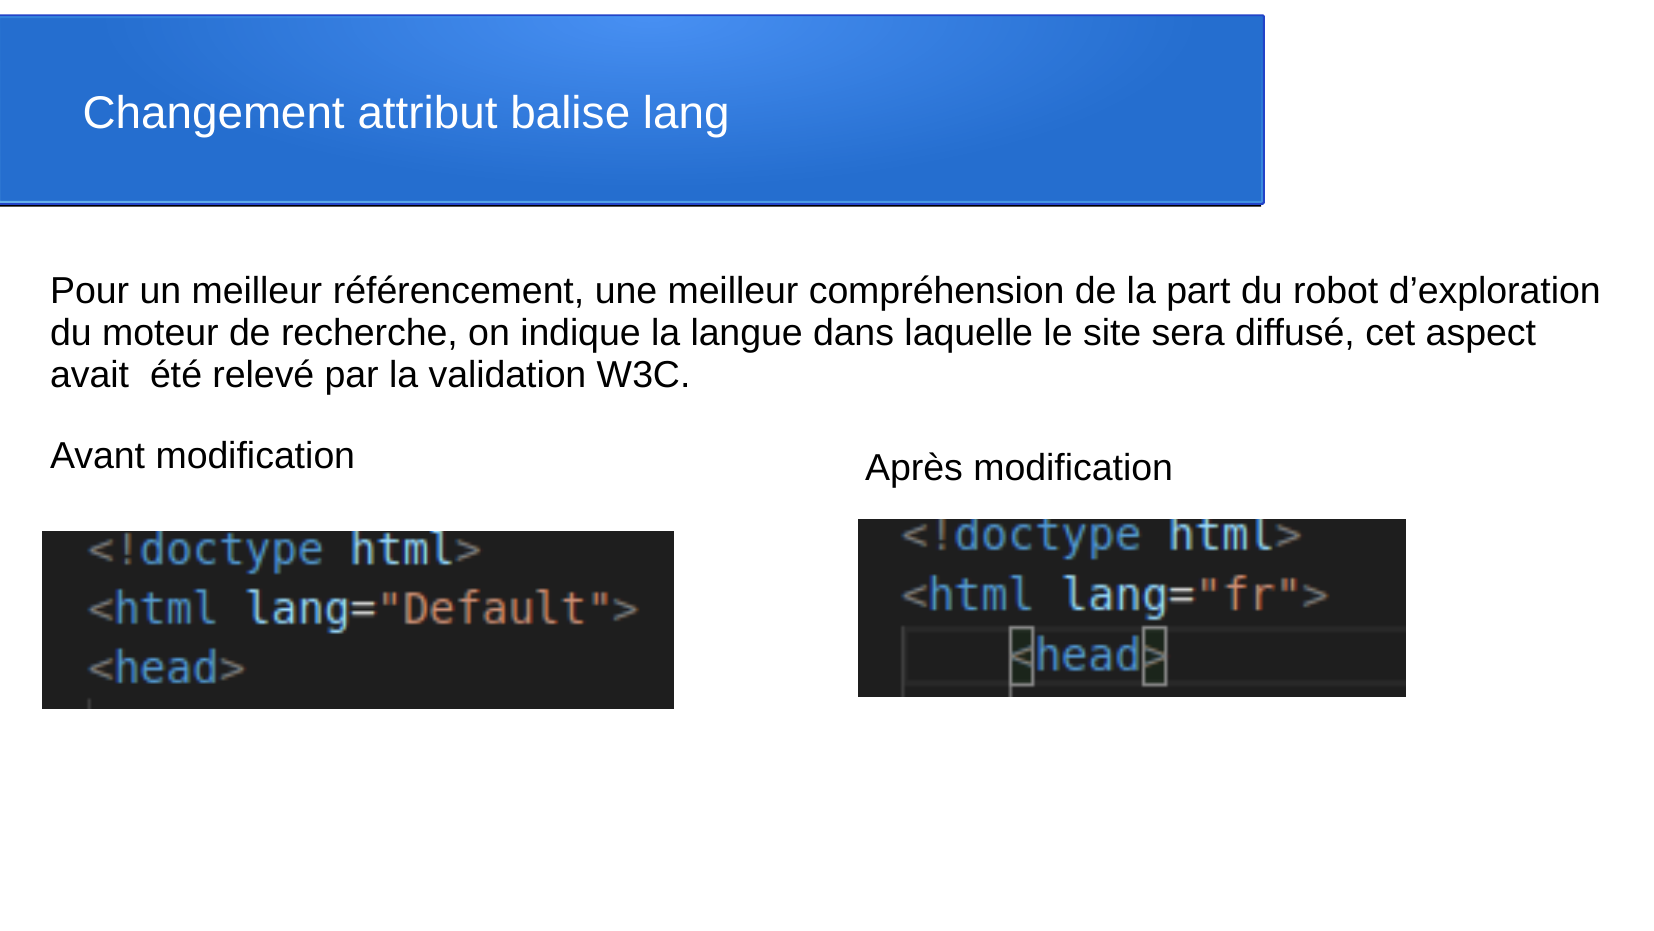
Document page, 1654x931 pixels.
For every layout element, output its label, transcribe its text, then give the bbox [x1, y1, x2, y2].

title Changement attribut balise lang [82, 35, 1235, 189]
text_box Après modification [850, 439, 1382, 497]
picture [42, 531, 674, 709]
picture [858, 519, 1406, 697]
text_box Avant modification [35, 427, 567, 485]
text_box Pour un meilleur référencement, une meilleur compréhension de la part du robot d’exploration du moteur de recherche, on indique la langue dans laquelle le site sera diffusé, cet aspect avait été relevé par la validation W3C. [35, 262, 1630, 403]
